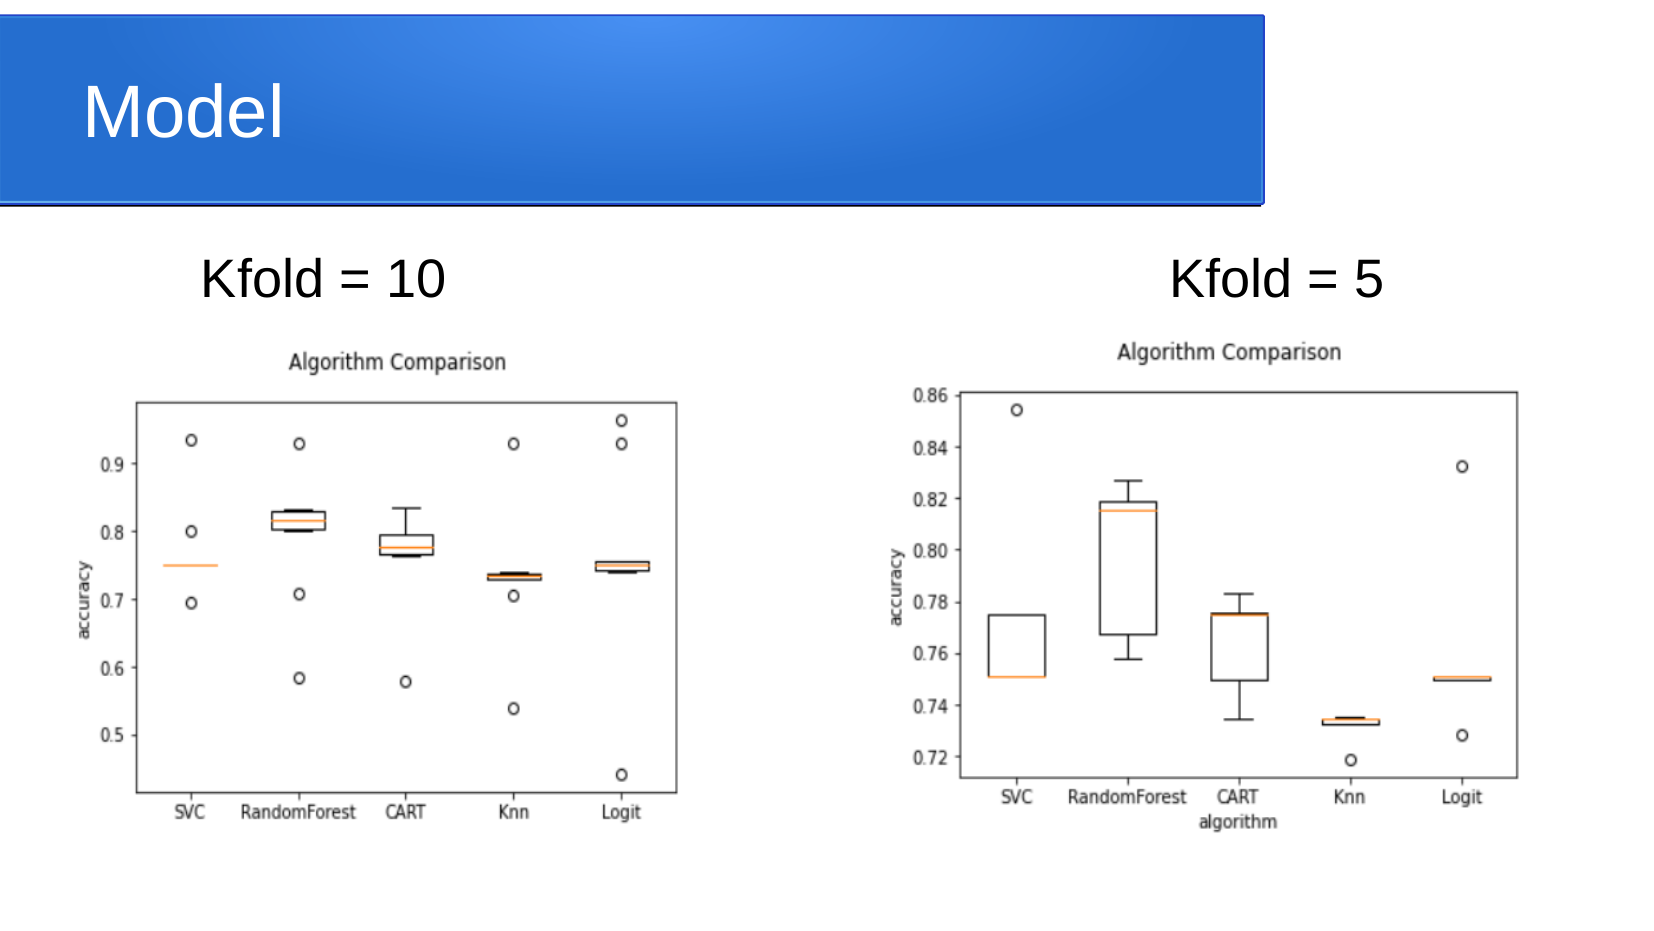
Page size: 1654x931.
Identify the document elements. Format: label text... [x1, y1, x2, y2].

list Kfold = 5 [1098, 248, 1524, 319]
picture [47, 285, 745, 898]
picture [850, 334, 1560, 875]
title Model [82, 35, 1235, 189]
list Kfold = 10 [129, 248, 556, 339]
